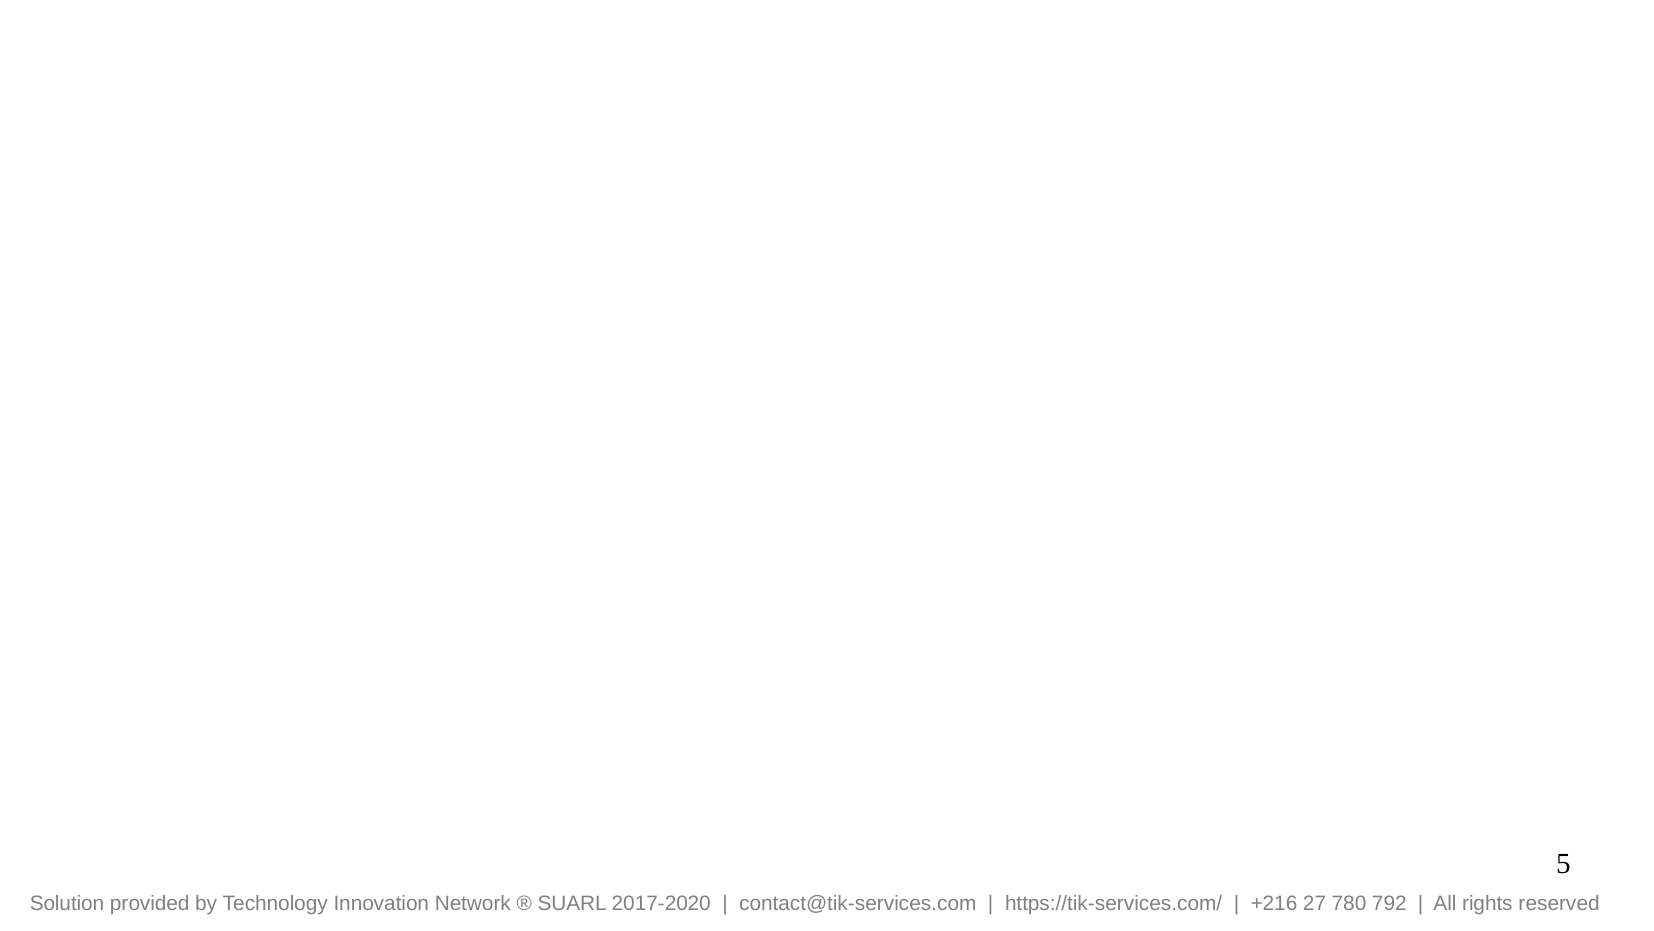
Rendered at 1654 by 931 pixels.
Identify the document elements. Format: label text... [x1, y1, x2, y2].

text_box Solution provided by Technology Innovation Network ® SUARL 2017-2020 | contact@tik-services.com | https://tik-services.com/ | +216 27 780 792 | All rights reserved [15, 884, 1636, 923]
